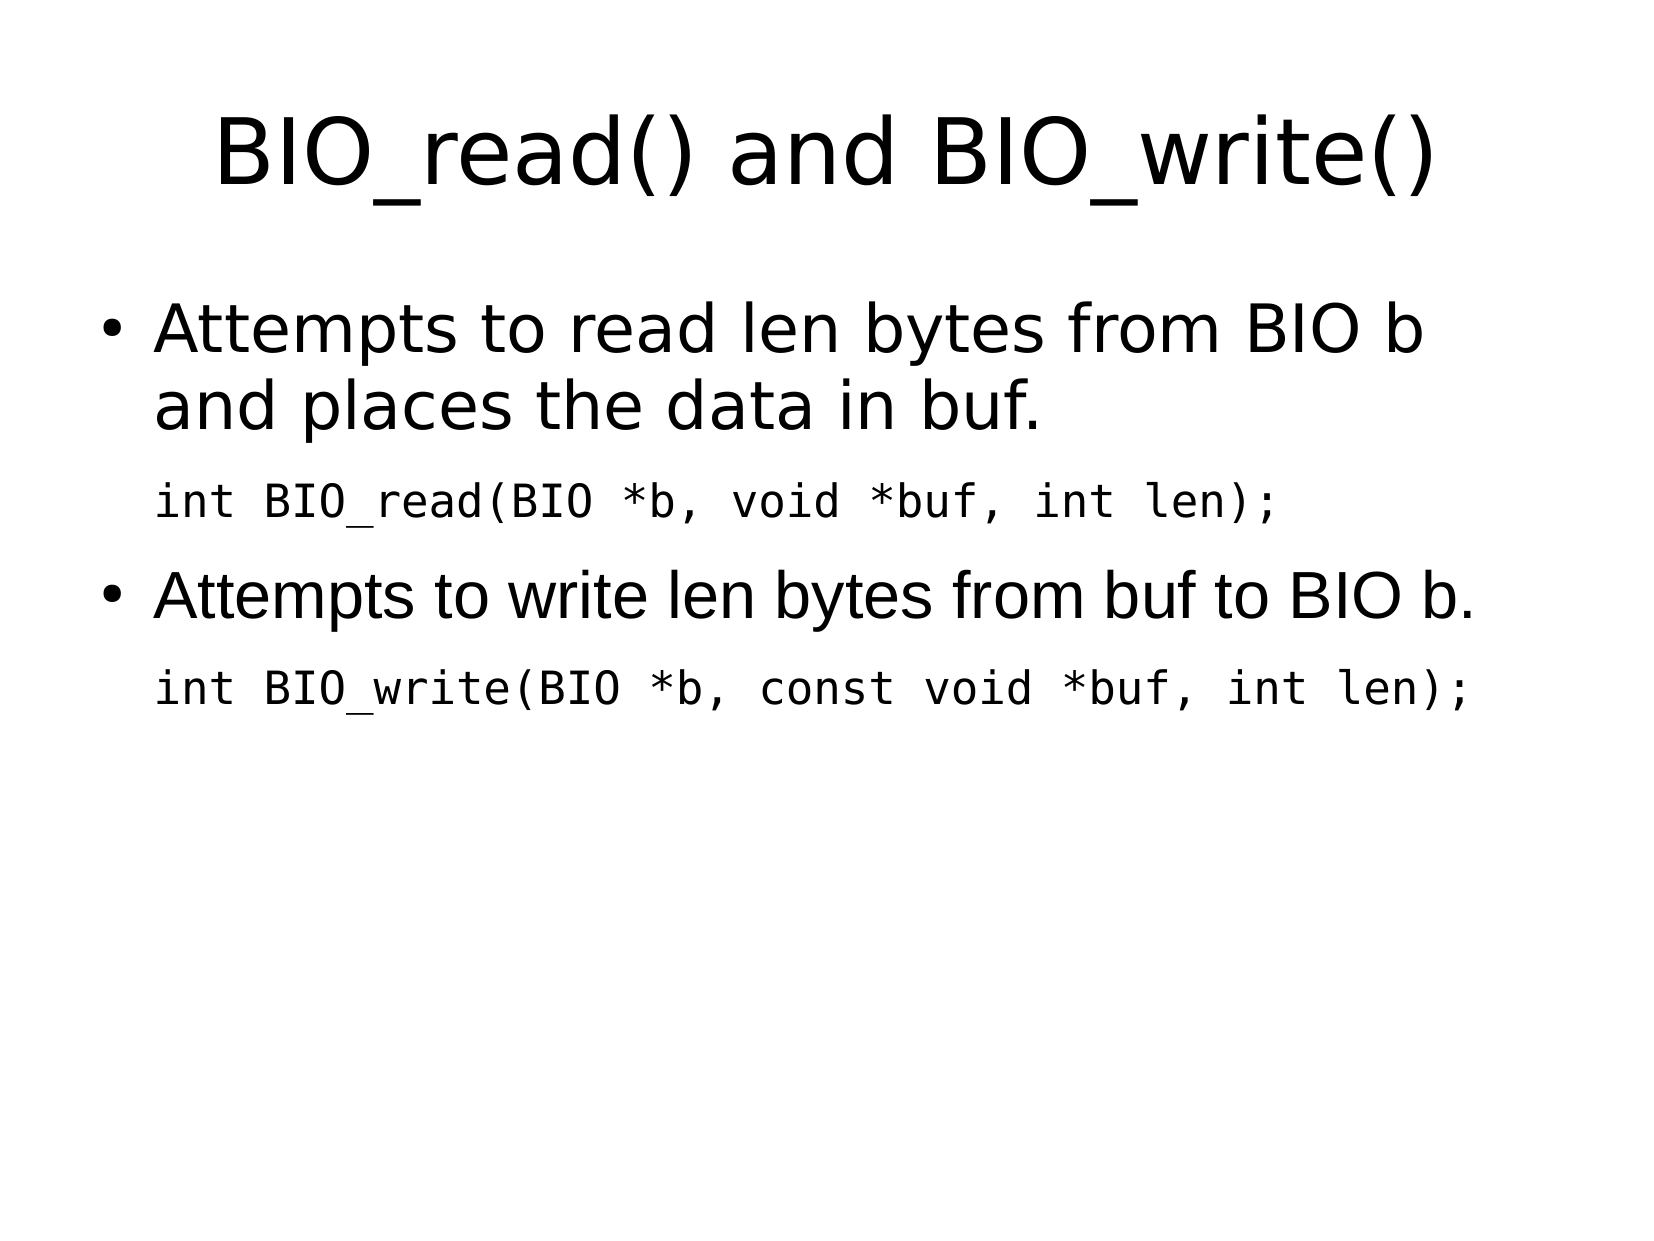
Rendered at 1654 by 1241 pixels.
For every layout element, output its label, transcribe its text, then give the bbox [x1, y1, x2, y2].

title BIO_read() and BIO_write() [82, 56, 1571, 250]
list Attempts to read len bytes from BIO b and places the data in buf. int BIO_read(BIO *b, void *buf, int len); Attempts to write len bytes from buf to BIO b. int BIO_write(BIO *b, const void *buf, int len); [82, 290, 1571, 1109]
